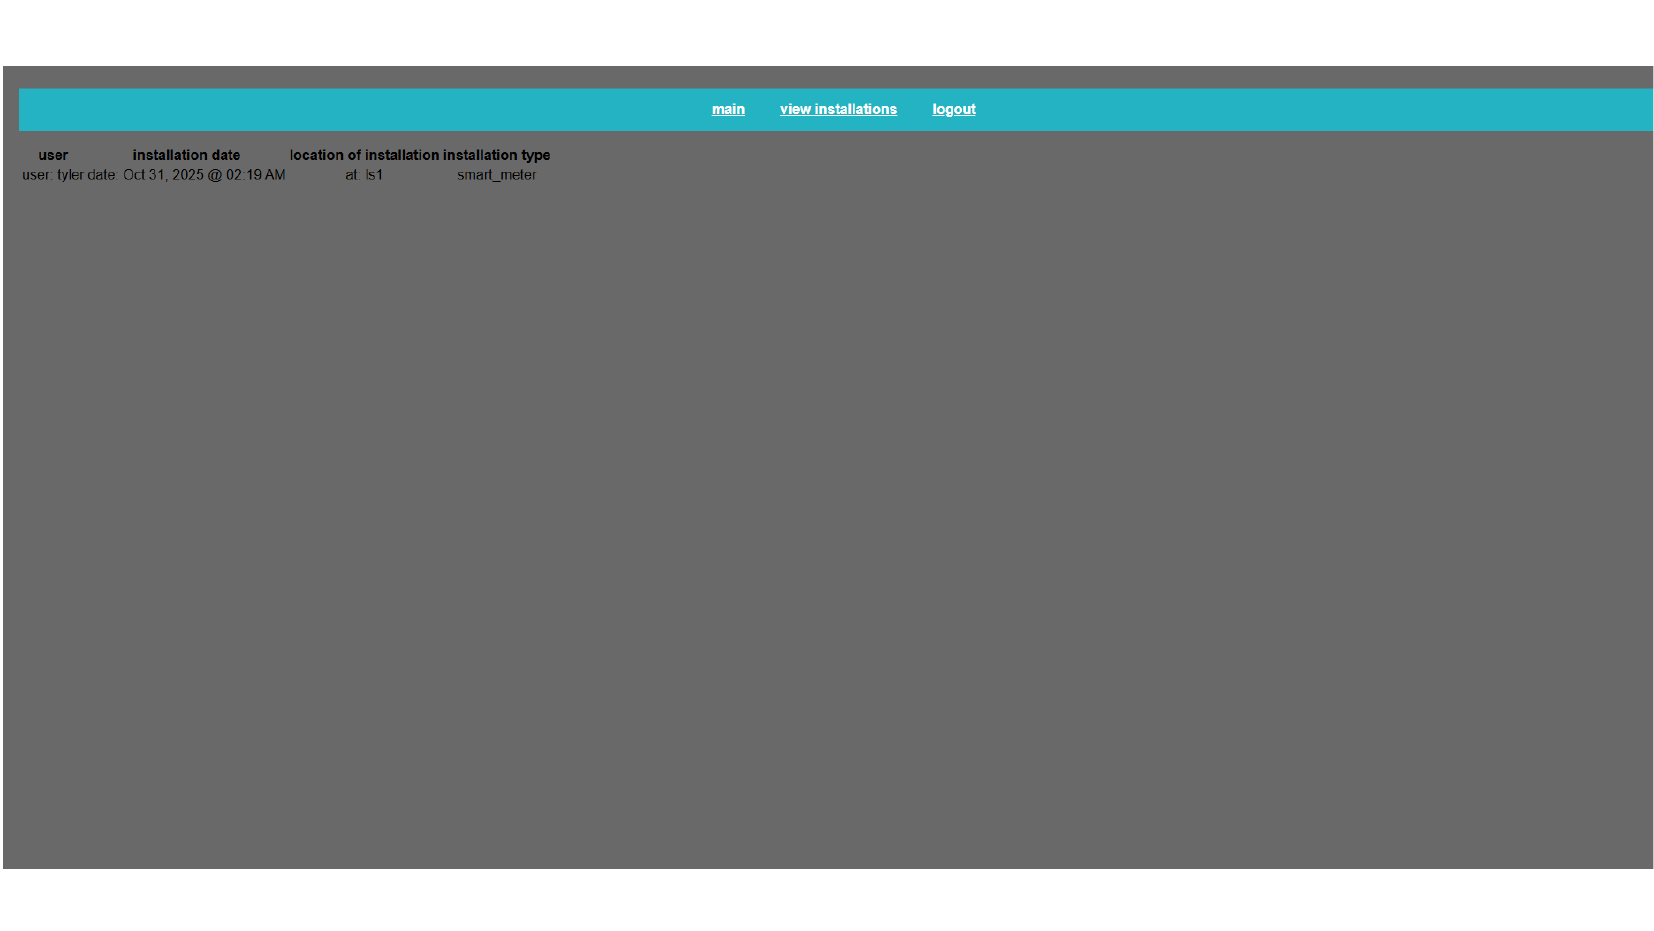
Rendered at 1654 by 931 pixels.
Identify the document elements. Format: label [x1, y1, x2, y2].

picture [3, 66, 1654, 869]
